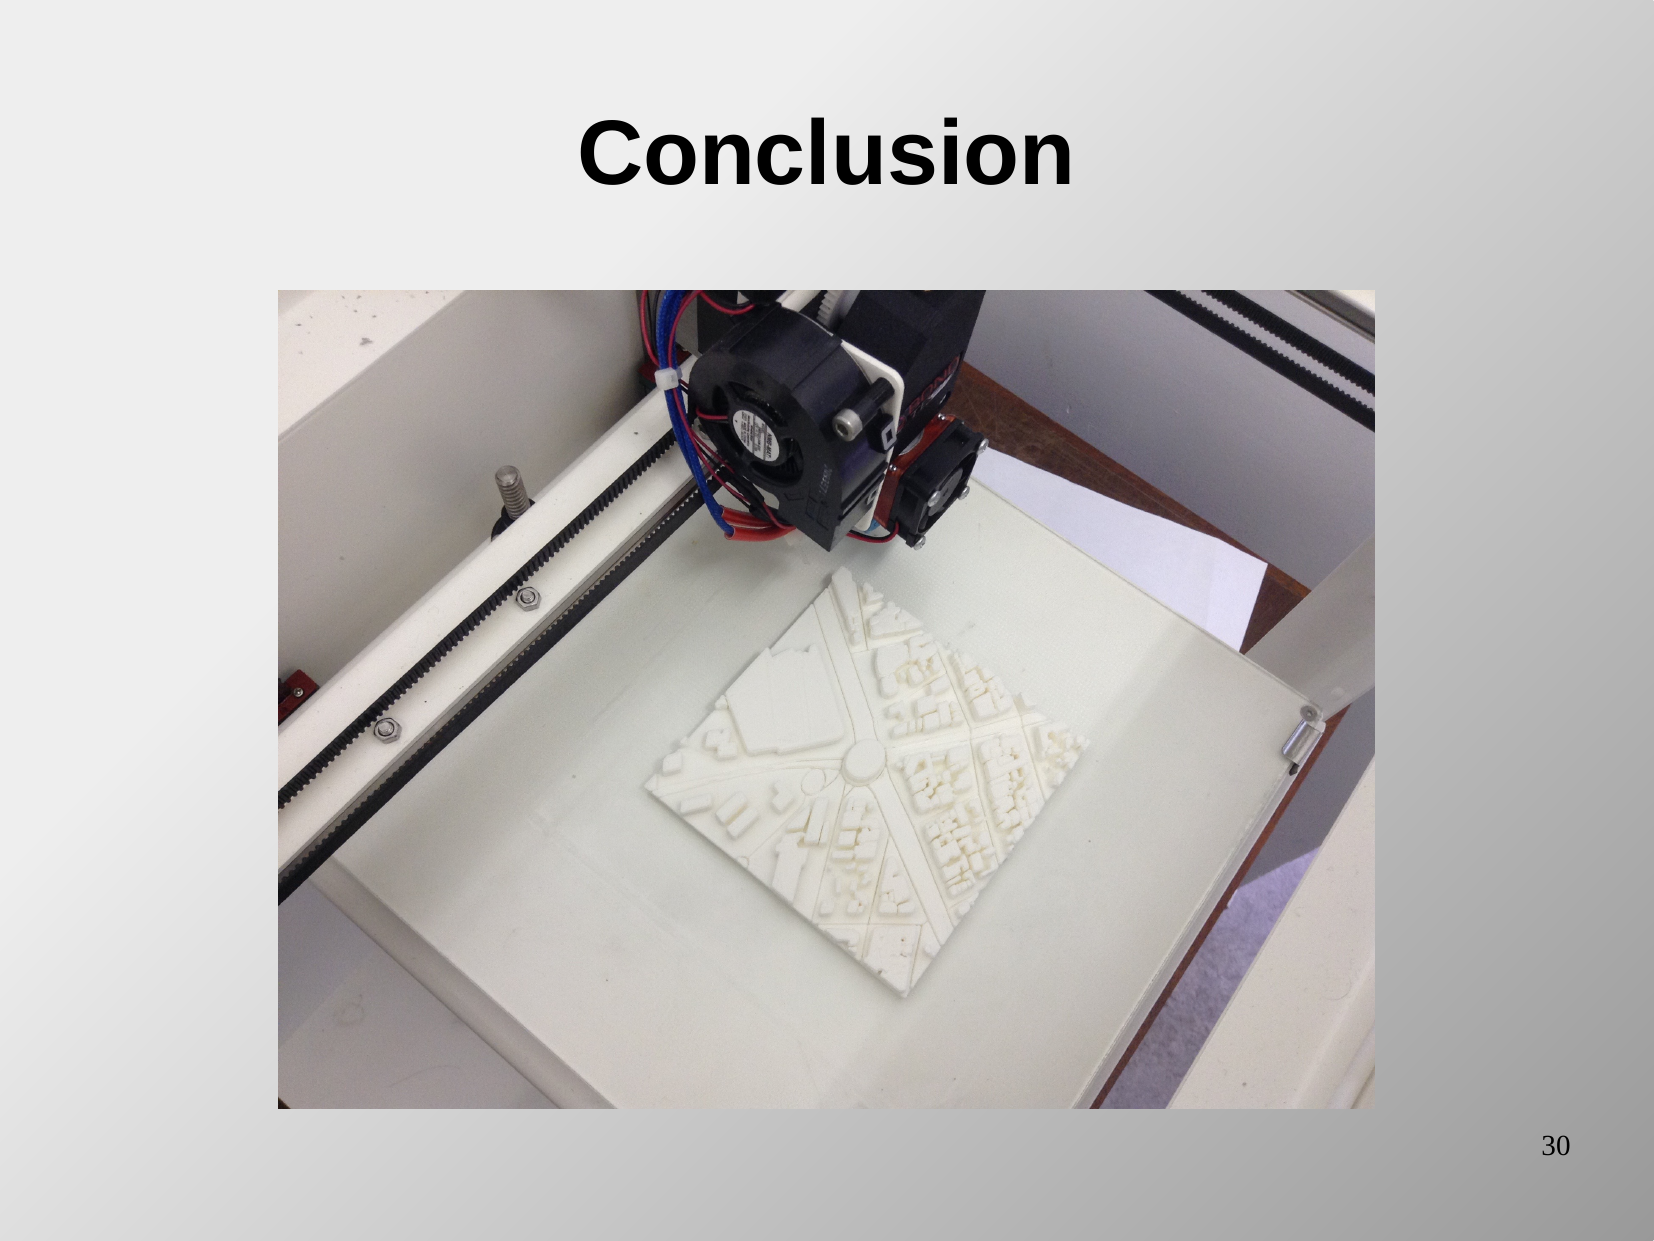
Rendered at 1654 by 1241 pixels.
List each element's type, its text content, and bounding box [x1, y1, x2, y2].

title Conclusion [82, 49, 1571, 257]
picture [278, 290, 1375, 1109]
